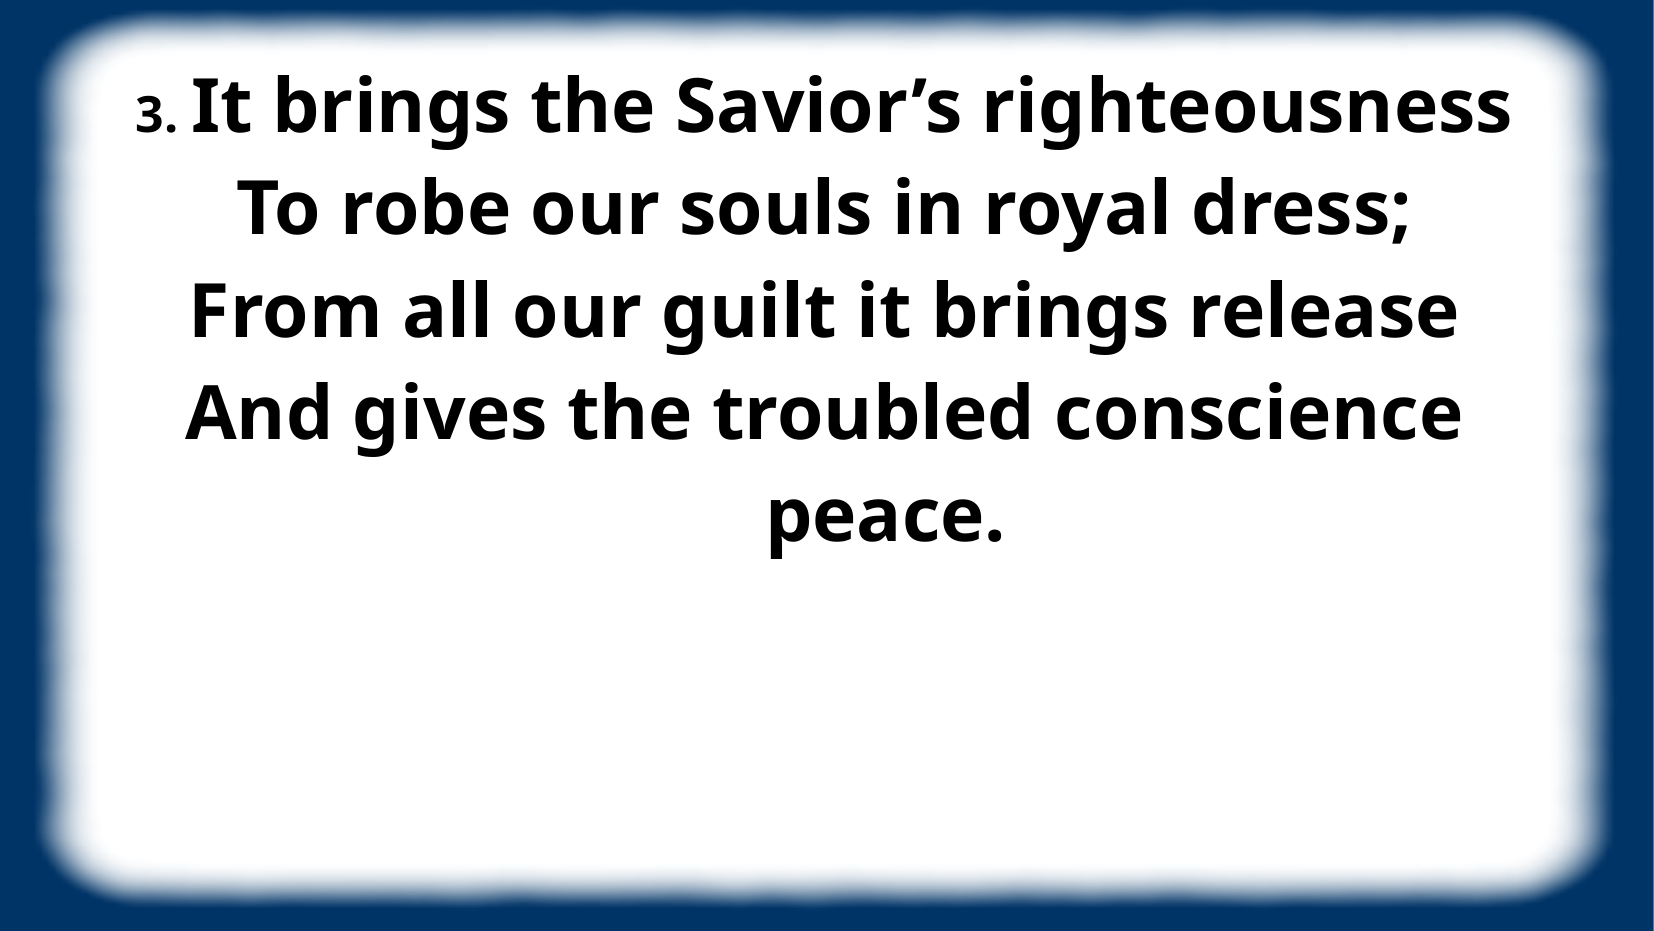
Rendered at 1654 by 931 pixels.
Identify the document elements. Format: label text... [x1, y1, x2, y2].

picture [0, 0, 1654, 931]
text_box 3. It brings the Savior’s righteousness To robe our souls in royal dress; From all our guilt it brings release And gives the troubled conscience peace. [75, 45, 1576, 460]
